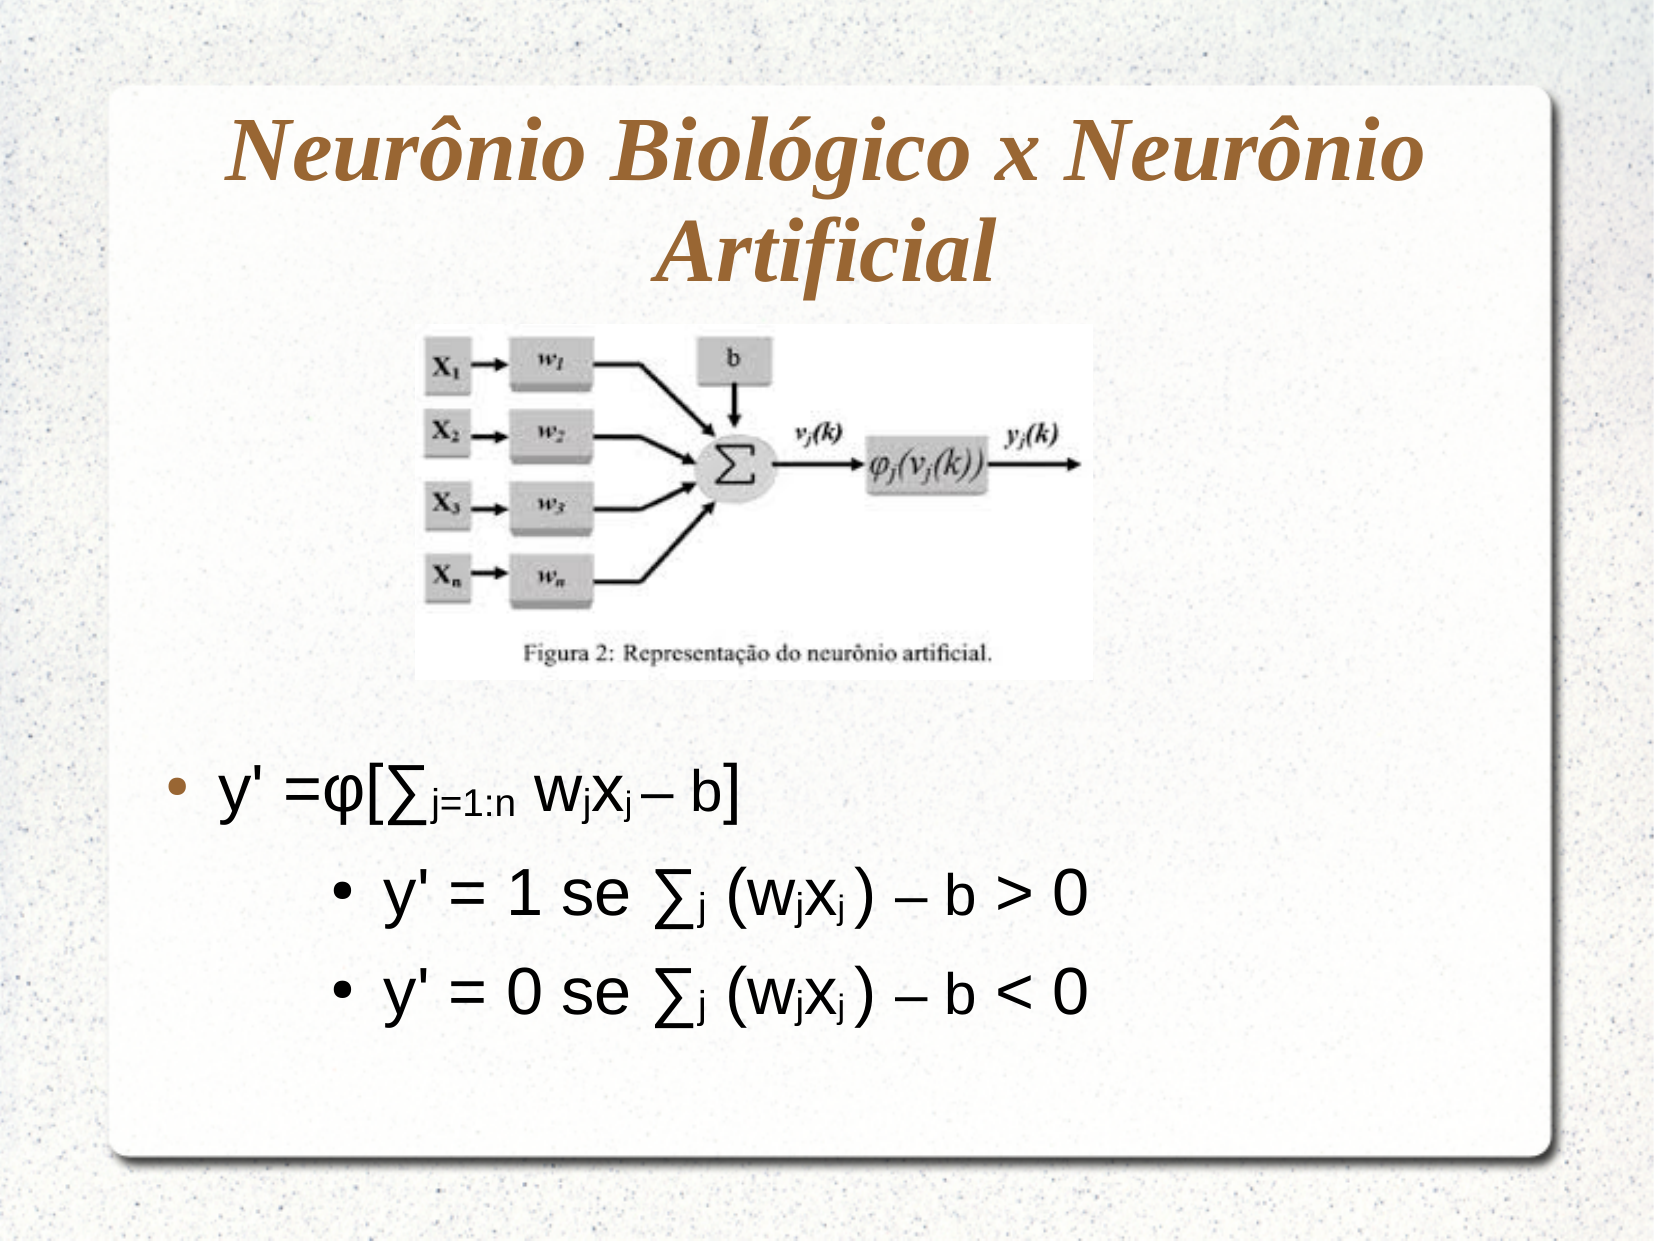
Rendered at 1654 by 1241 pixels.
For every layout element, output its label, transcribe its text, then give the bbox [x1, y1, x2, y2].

picture [0, 0, 1654, 1241]
title Neurônio Biológico x Neurônio Artificial [118, 96, 1536, 304]
list y' =φ[∑j=1:n wjxj – b] y' = 1 se ∑j (wjxj ) – b > 0 y' = 0 se ∑j (wjxj ) – b < 0 [147, 336, 1506, 1241]
